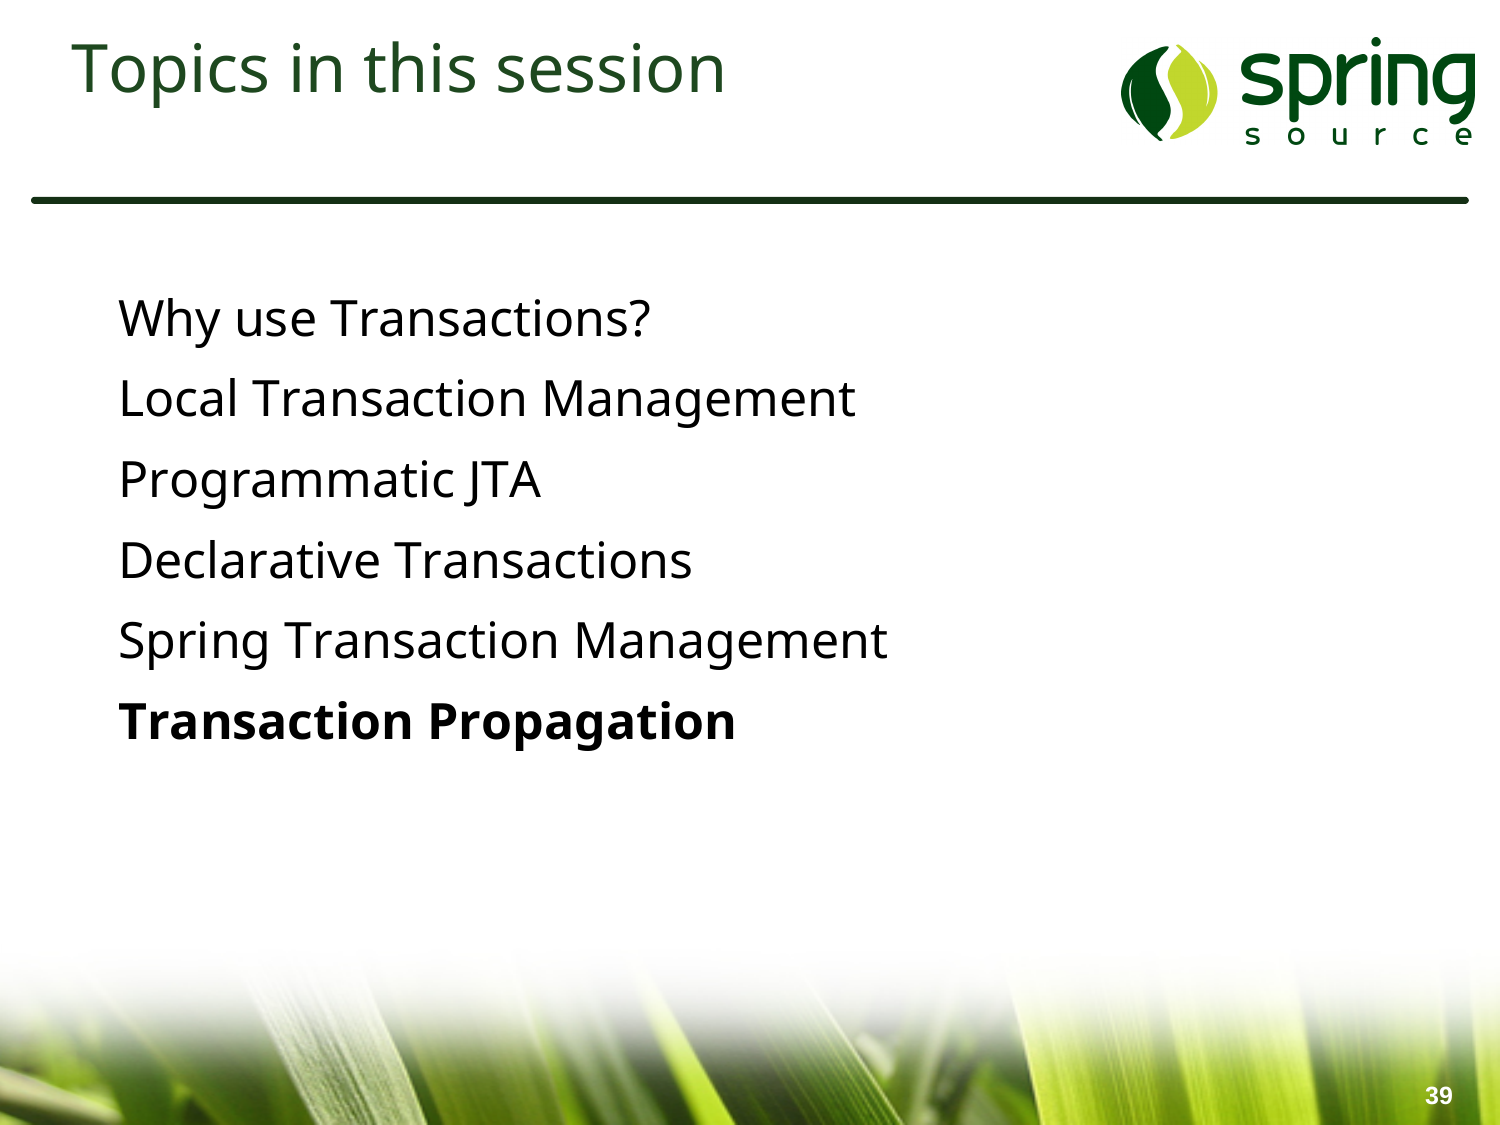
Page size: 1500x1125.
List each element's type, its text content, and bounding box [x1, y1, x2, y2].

picture [1121, 37, 1475, 145]
picture [0, 944, 1500, 1125]
title Topics in this session [56, 13, 1089, 176]
list Why use Transactions? Local Transaction Management Programmatic JTA Declarative Transactions Spring Transaction Management Transaction Propagation [103, 275, 1394, 938]
